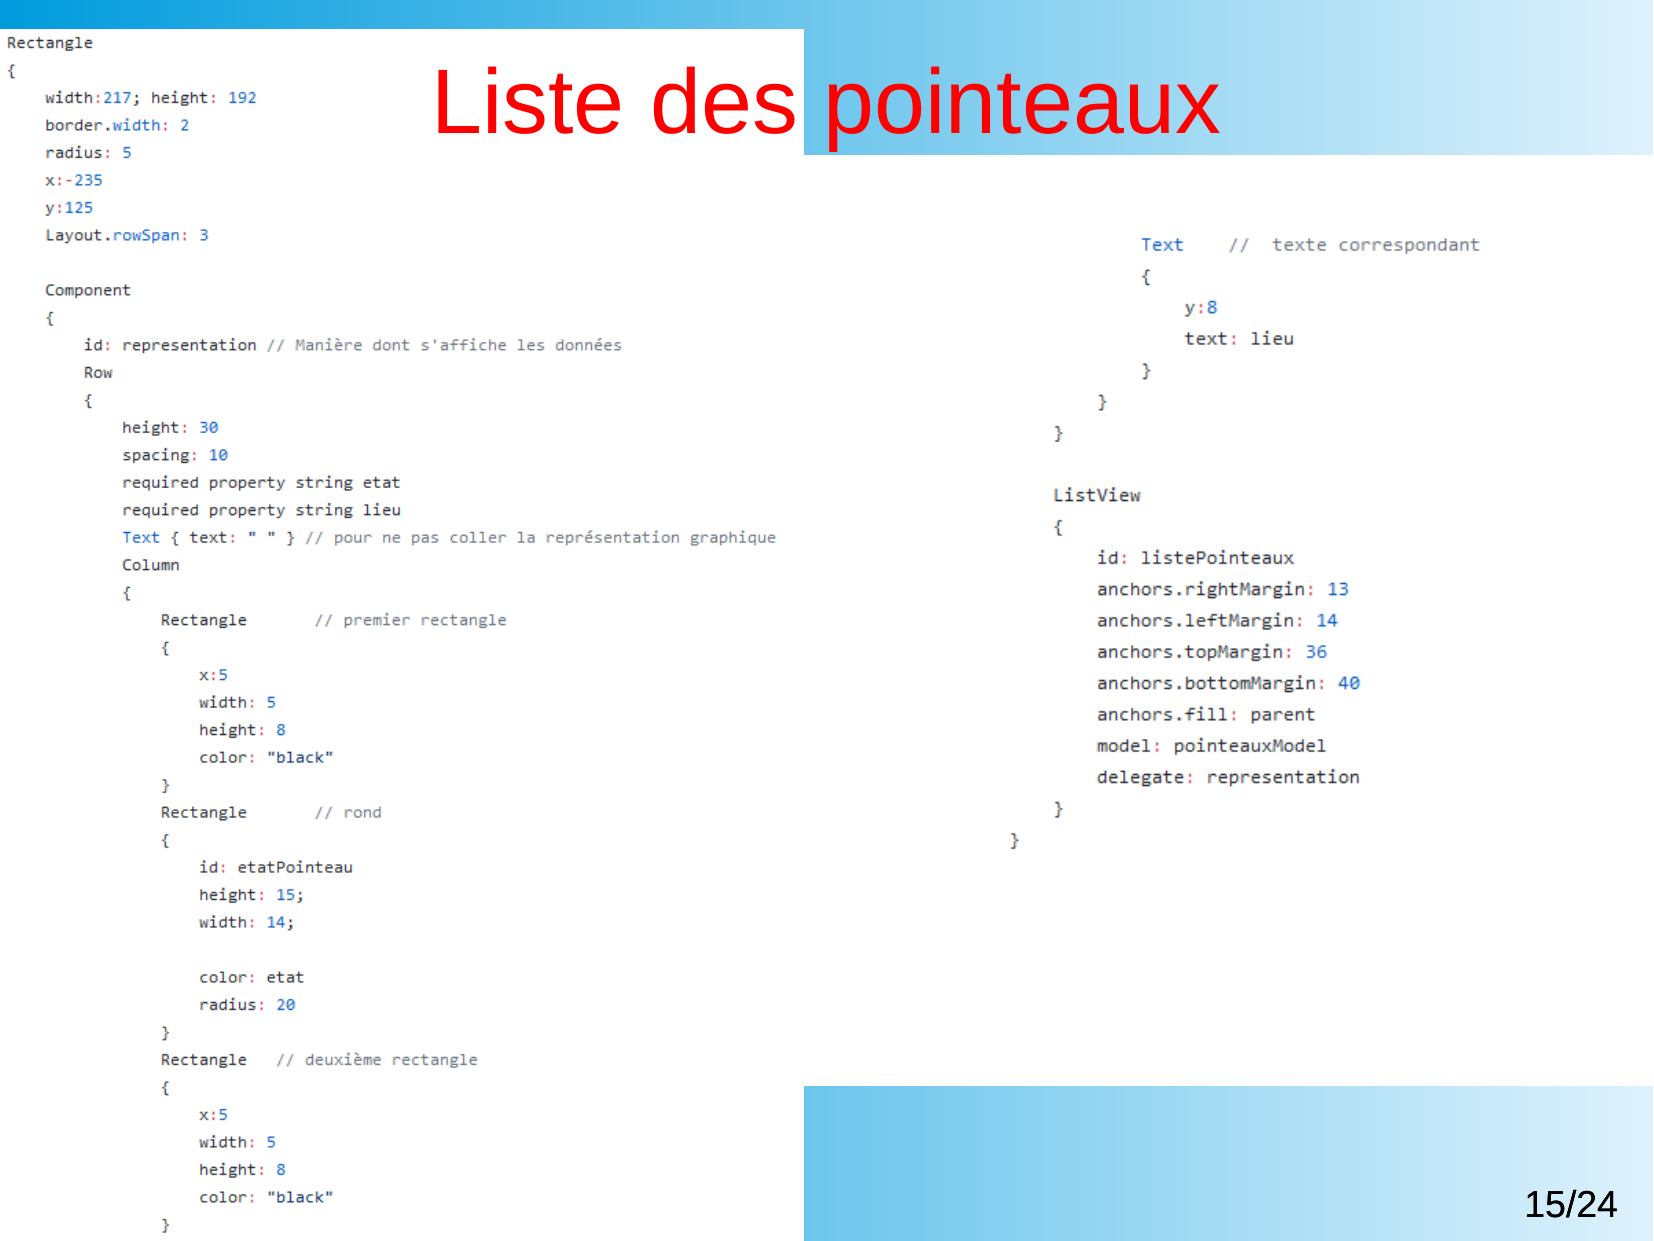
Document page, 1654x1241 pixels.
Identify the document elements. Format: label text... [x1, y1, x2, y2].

picture [0, 0, 804, 1241]
title Liste des pointeaux [82, 49, 1571, 155]
picture [1003, 226, 1525, 857]
text_box <numéro>/24 [1509, 1175, 1654, 1241]
